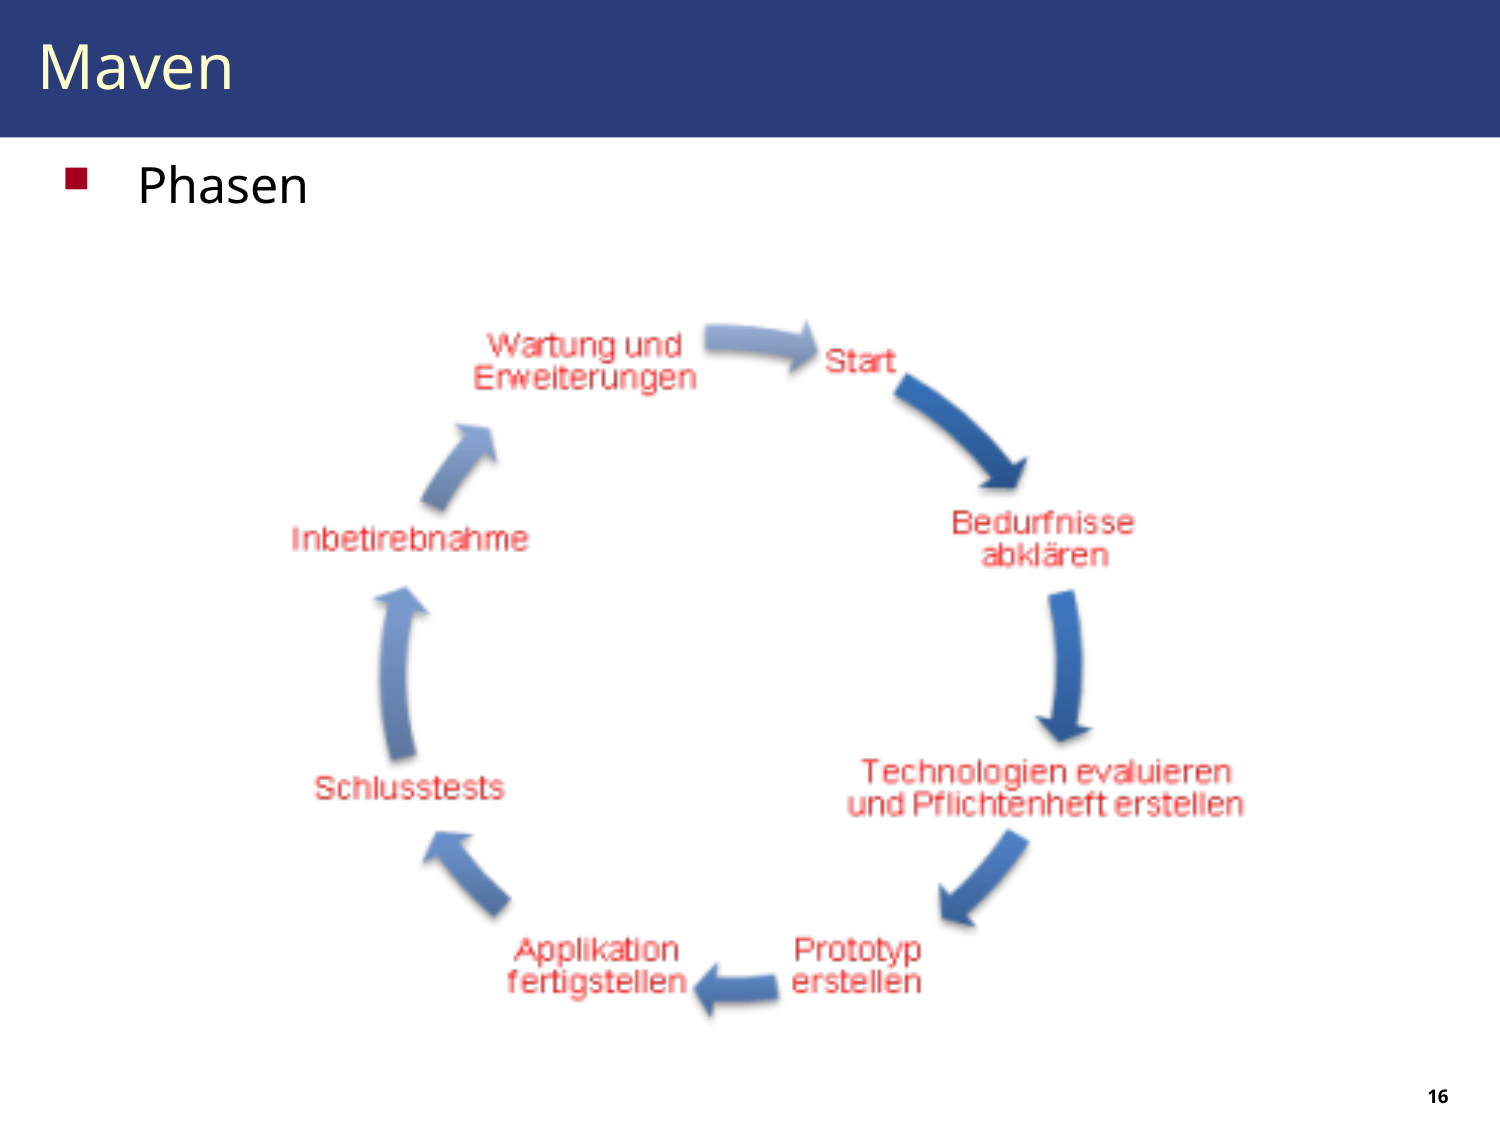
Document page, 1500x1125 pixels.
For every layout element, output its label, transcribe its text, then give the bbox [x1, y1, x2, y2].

list Phasen [62, 149, 1450, 1073]
title Maven [37, 22, 1476, 109]
picture [230, 295, 1270, 1040]
